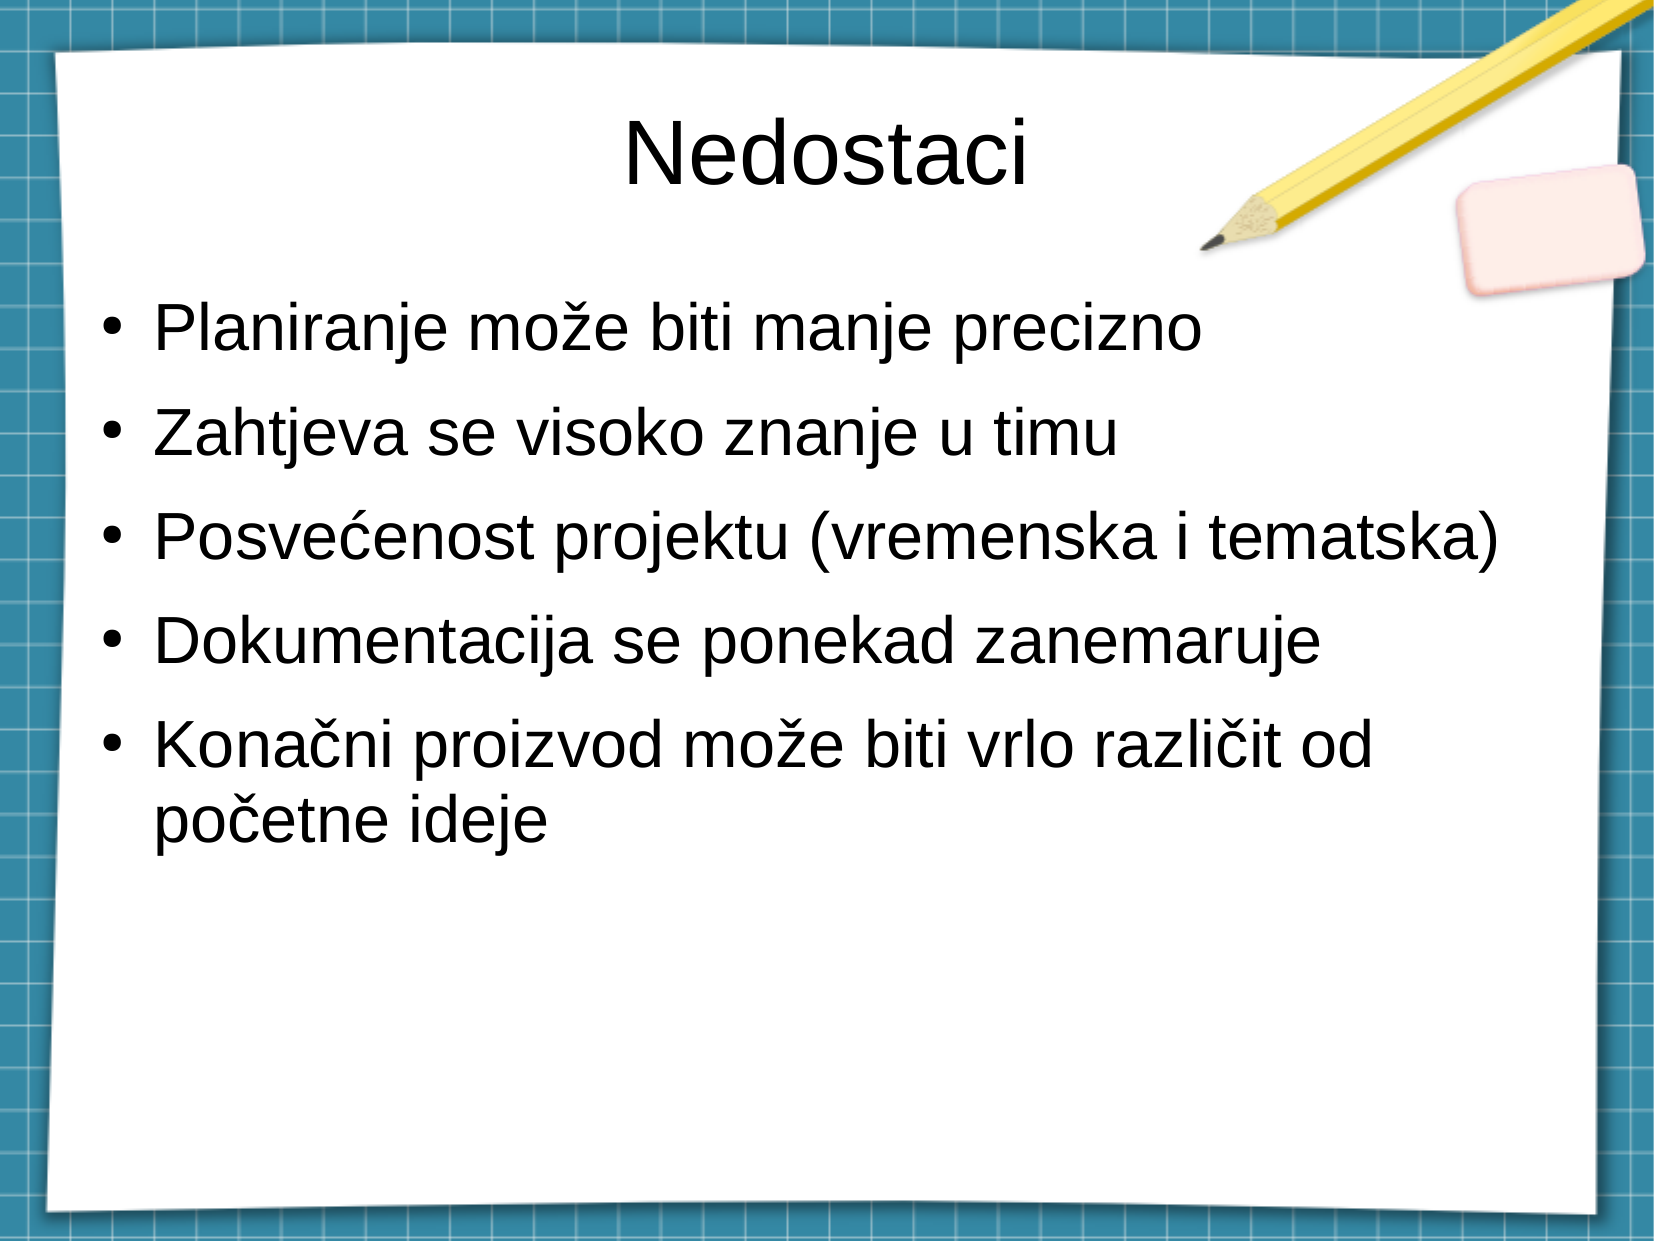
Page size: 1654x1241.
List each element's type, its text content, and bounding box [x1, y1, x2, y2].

title Nedostaci [82, 49, 1571, 257]
picture [0, 0, 1654, 1241]
list Planiranje može biti manje precizno Zahtjeva se visoko znanje u timu Posvećenost projektu (vremenska i tematska) Dokumentacija se ponekad zanemaruje Konačni proizvod može biti vrlo različit od početne ideje [82, 290, 1571, 1010]
